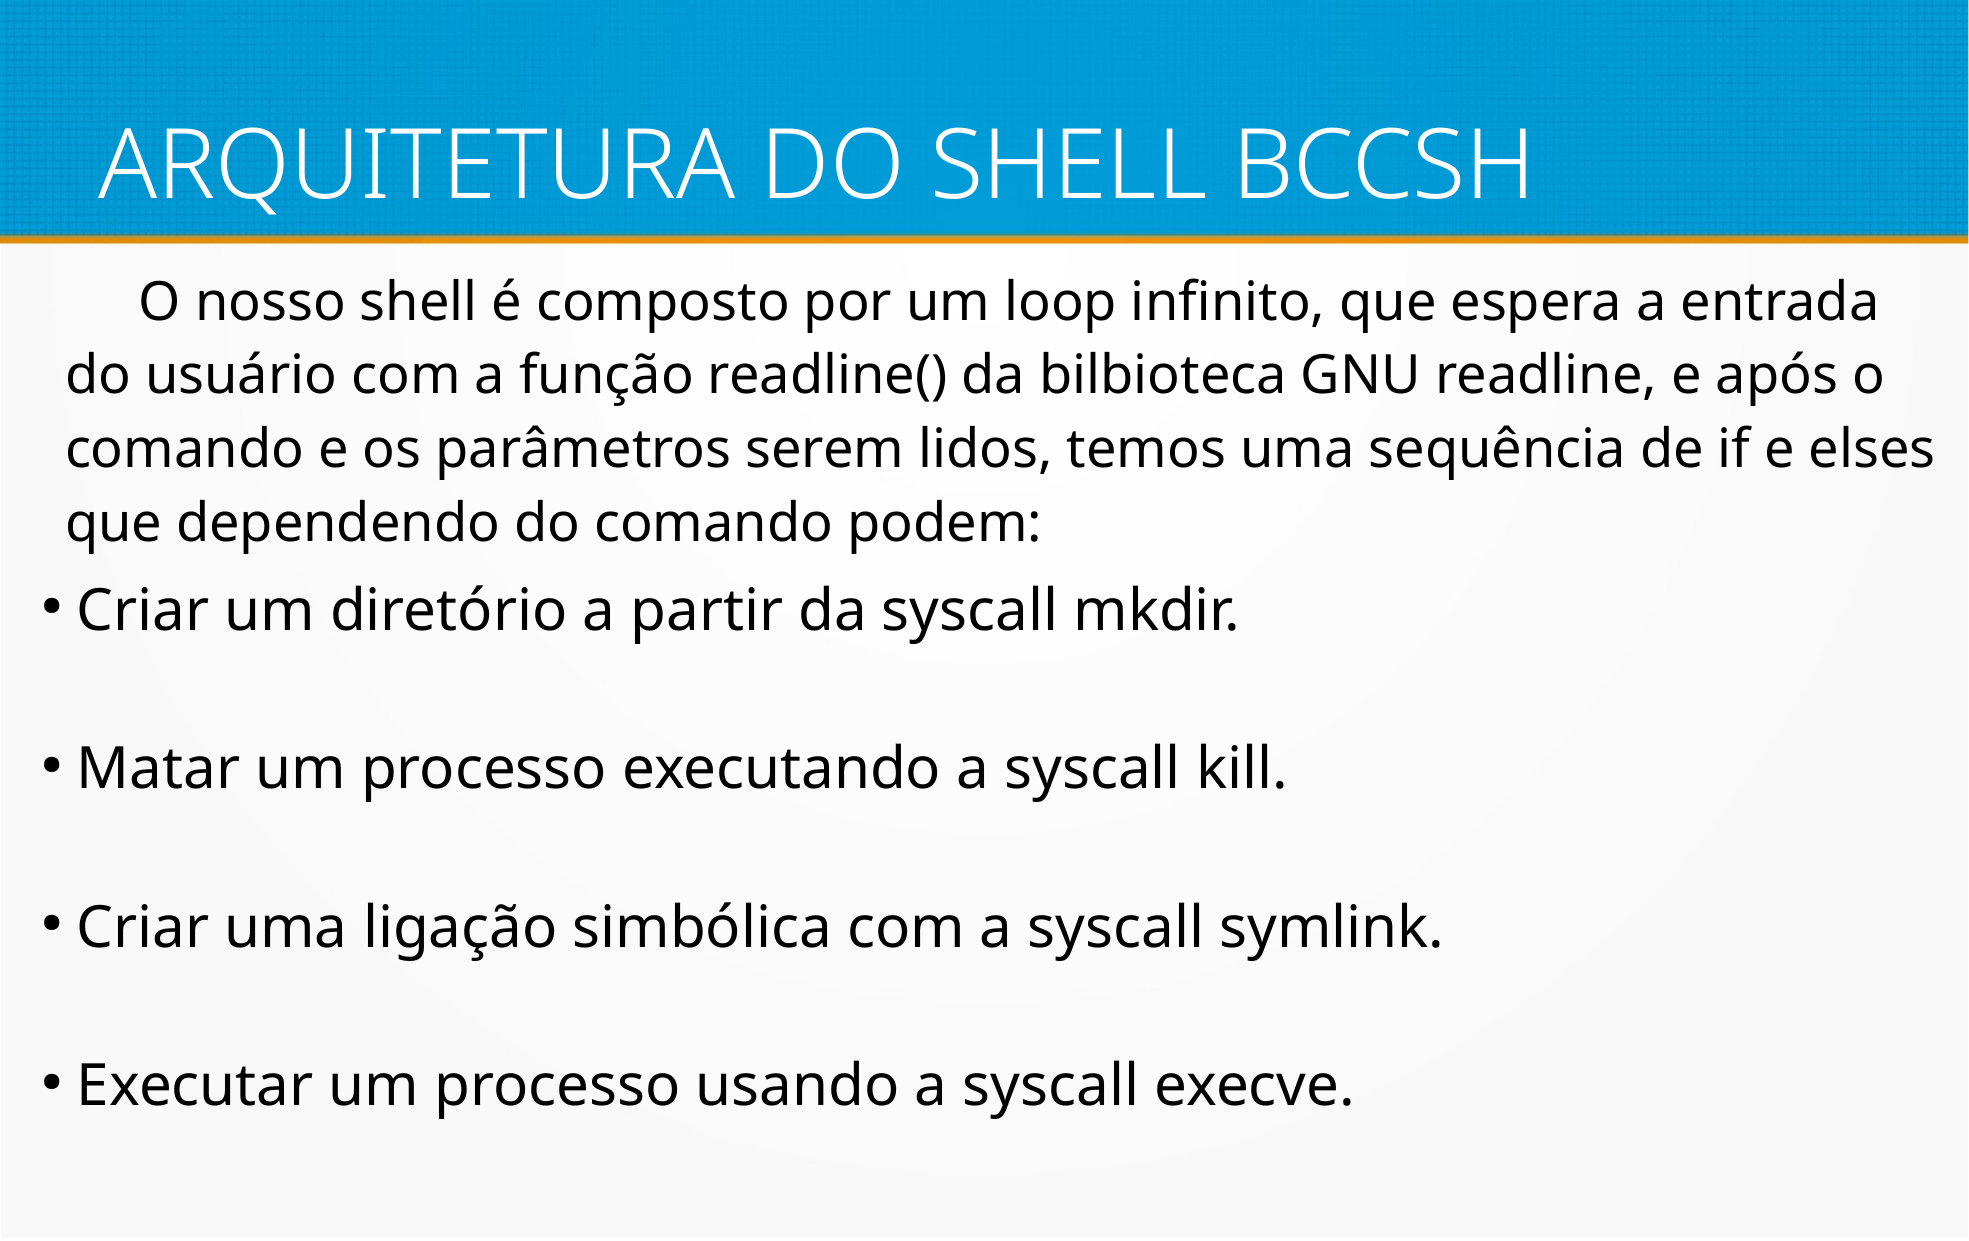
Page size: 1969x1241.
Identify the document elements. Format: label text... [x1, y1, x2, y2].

text_box O nosso shell é composto por um loop infinito, que espera a entrada do usuário com a função readline() da bilbioteca GNU readline, e após o comando e os parâmetros serem lidos, temos uma sequência de if e elses que dependendo do comando podem: [59, 283, 1961, 611]
title ARQUITETURA DO SHELL BCCSH [98, 19, 1870, 227]
text_box Criar um diretório a partir da syscall mkdir. Matar um processo executando a syscall kill. Criar uma ligação simbólica com a syscall symlink. Executar um processo usando a syscall execve. [35, 602, 1926, 1089]
picture [0, 233, 1969, 1241]
